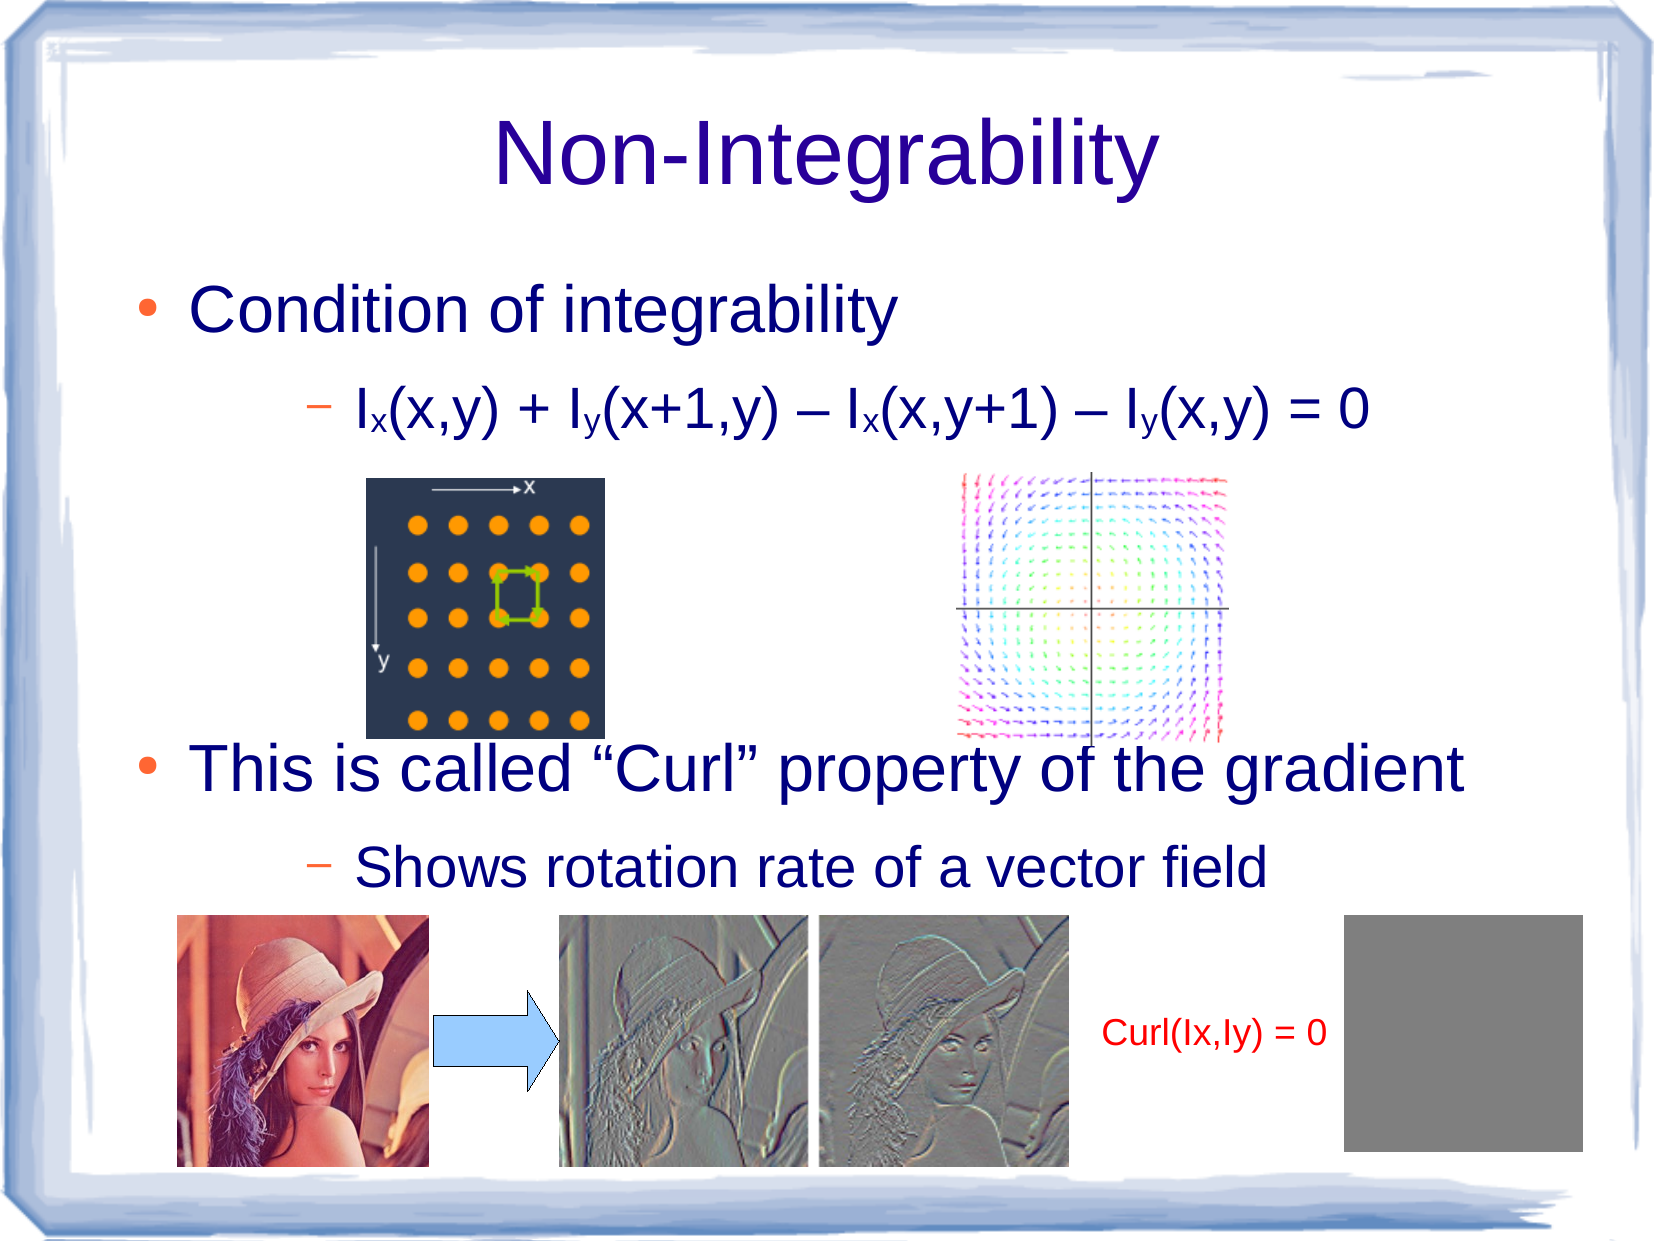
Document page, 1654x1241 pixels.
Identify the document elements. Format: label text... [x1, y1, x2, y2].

text_box Curl(Ix,Iy) = 0 [1086, 1003, 1353, 1061]
list Condition of integrability Ix(x,y) + Iy(x+1,y) – Ix(x,y+1) – Iy(x,y) = 0 This is called “Curl” property of the gradient Shows rotation rate of a vector field [118, 271, 1571, 937]
picture [0, 0, 1654, 1241]
text_box [433, 990, 560, 1092]
title Non-Integrability [82, 56, 1571, 250]
